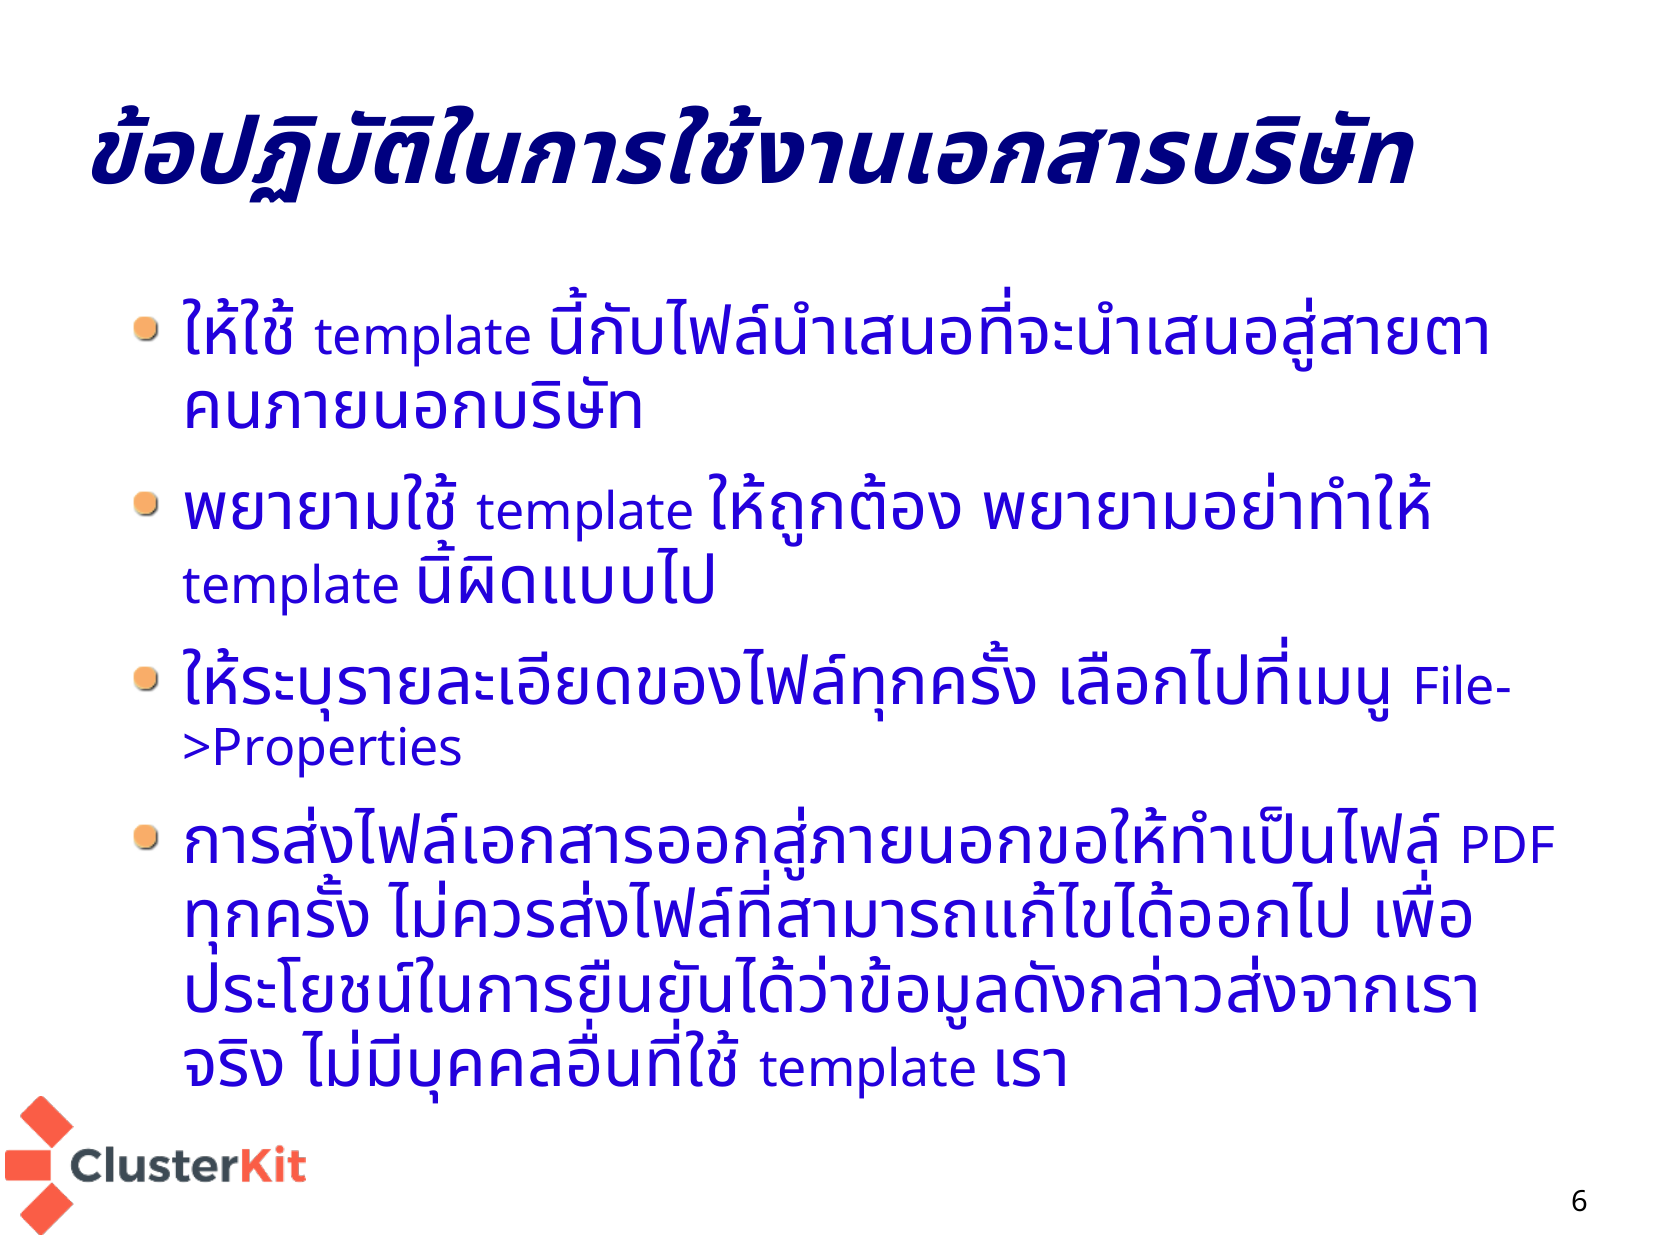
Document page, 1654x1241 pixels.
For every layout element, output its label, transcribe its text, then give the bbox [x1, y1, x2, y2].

list ให้ใช้ template นี้กับไฟล์นำเสนอที่จะนำเสนอสู่สายตาคนภายนอกบริษัท พยายามใช้ template ให้ถูกต้อง พยายามอย่าทำให้ template นิ้ผิดแบบไป ให้ระบุรายละเอียดของไฟล์ทุกครั้ง เลือกไปที่เมนู File->Properties การส่งไฟล์เอกสารออกสู่ภายนอกขอให้ทำเป็นไฟล์ PDF ทุกครั้ง ไม่ควรส่งไฟล์ที่สามารถแก้ไขได้ออกไป เพื่อประโยชน์ในการยืนยันได้ว่าข้อมูลดังกล่าวส่งจากเราจริง ไม่มีบุคคลอื่นที่ใช้ template เรา [82, 290, 1570, 1109]
title ข้อปฏิบัติในการใช้งานเอกสารบริษัท [82, 49, 1570, 257]
picture [5, 1096, 306, 1235]
